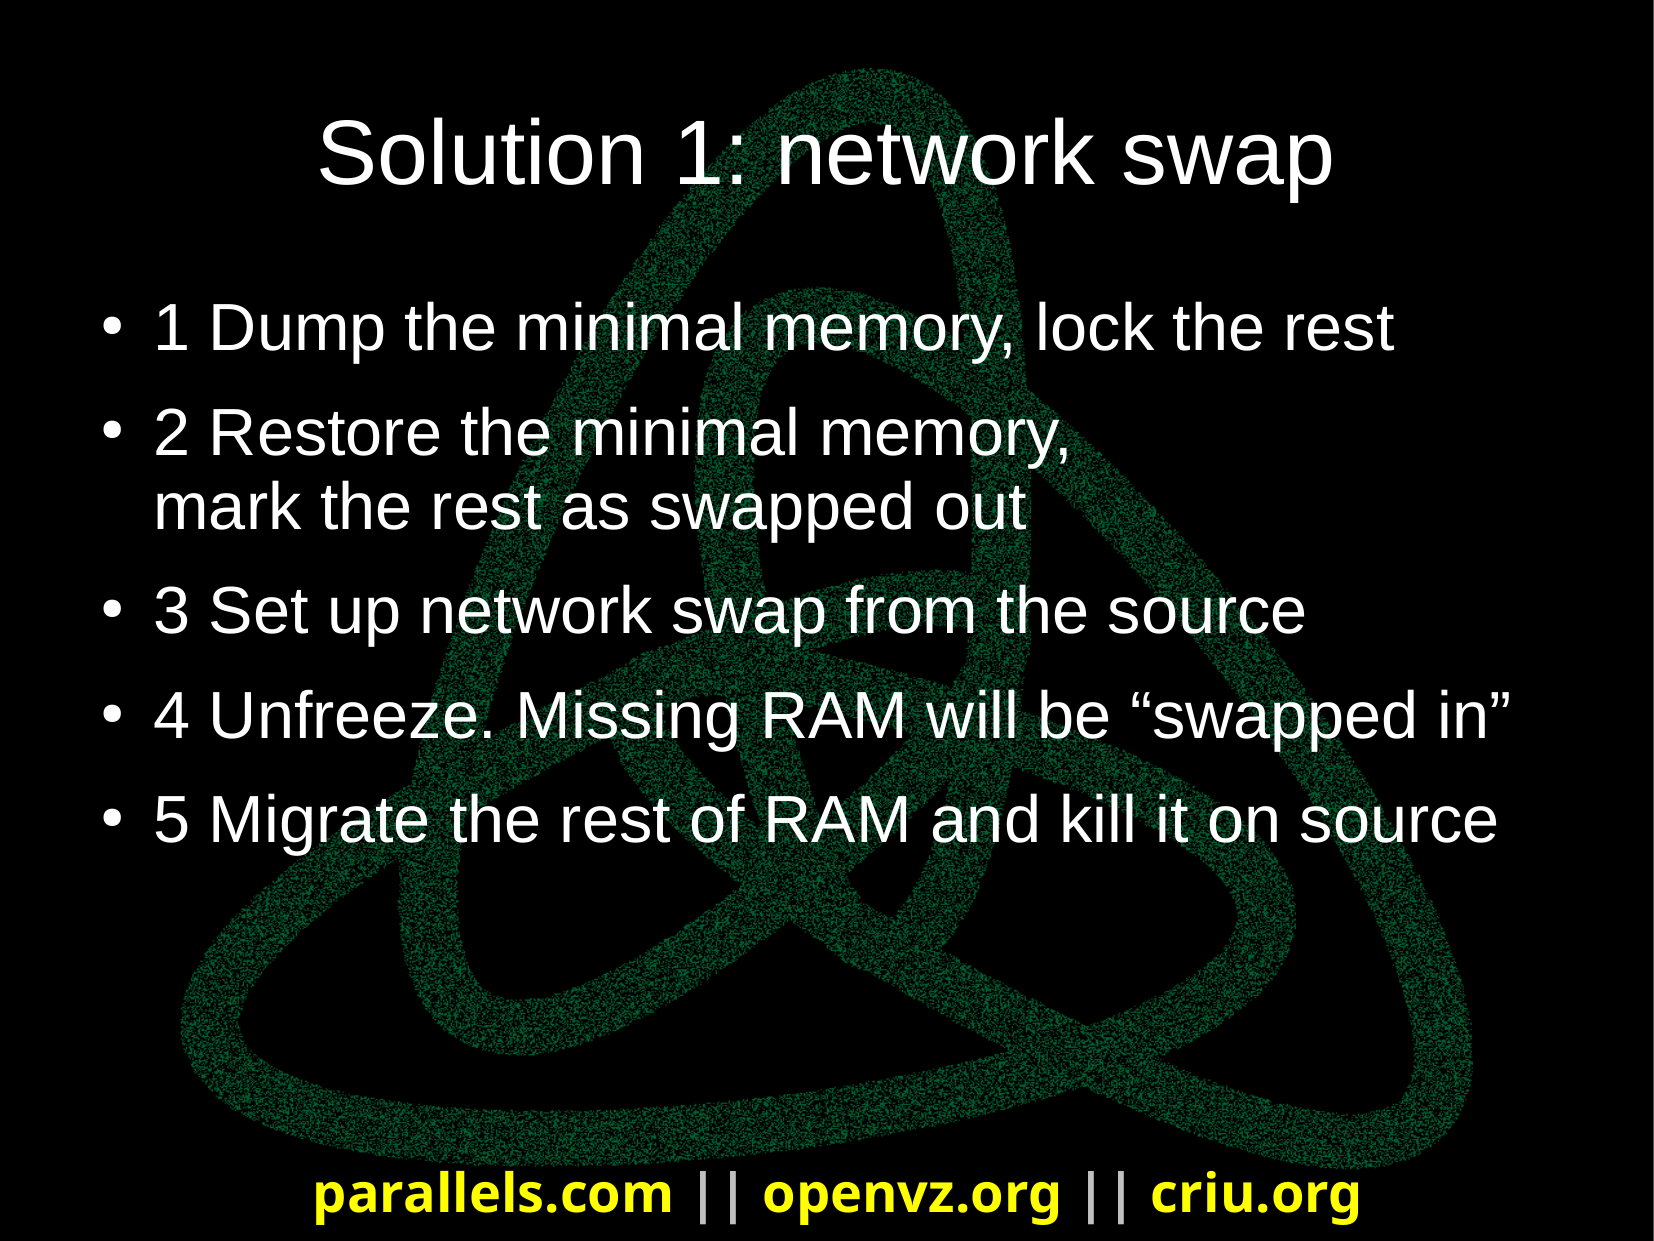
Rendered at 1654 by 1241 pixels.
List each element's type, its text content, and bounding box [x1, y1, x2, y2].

picture [0, 0, 1654, 1241]
list 1 Dump the minimal memory, lock the rest 2 Restore the minimal memory, mark the rest as swapped out 3 Set up network swap from the source 4 Unfreeze. Missing RAM will be “swapped in” 5 Migrate the rest of RAM and kill it on source [82, 290, 1538, 1010]
title Solution 1: network swap [82, 49, 1571, 257]
